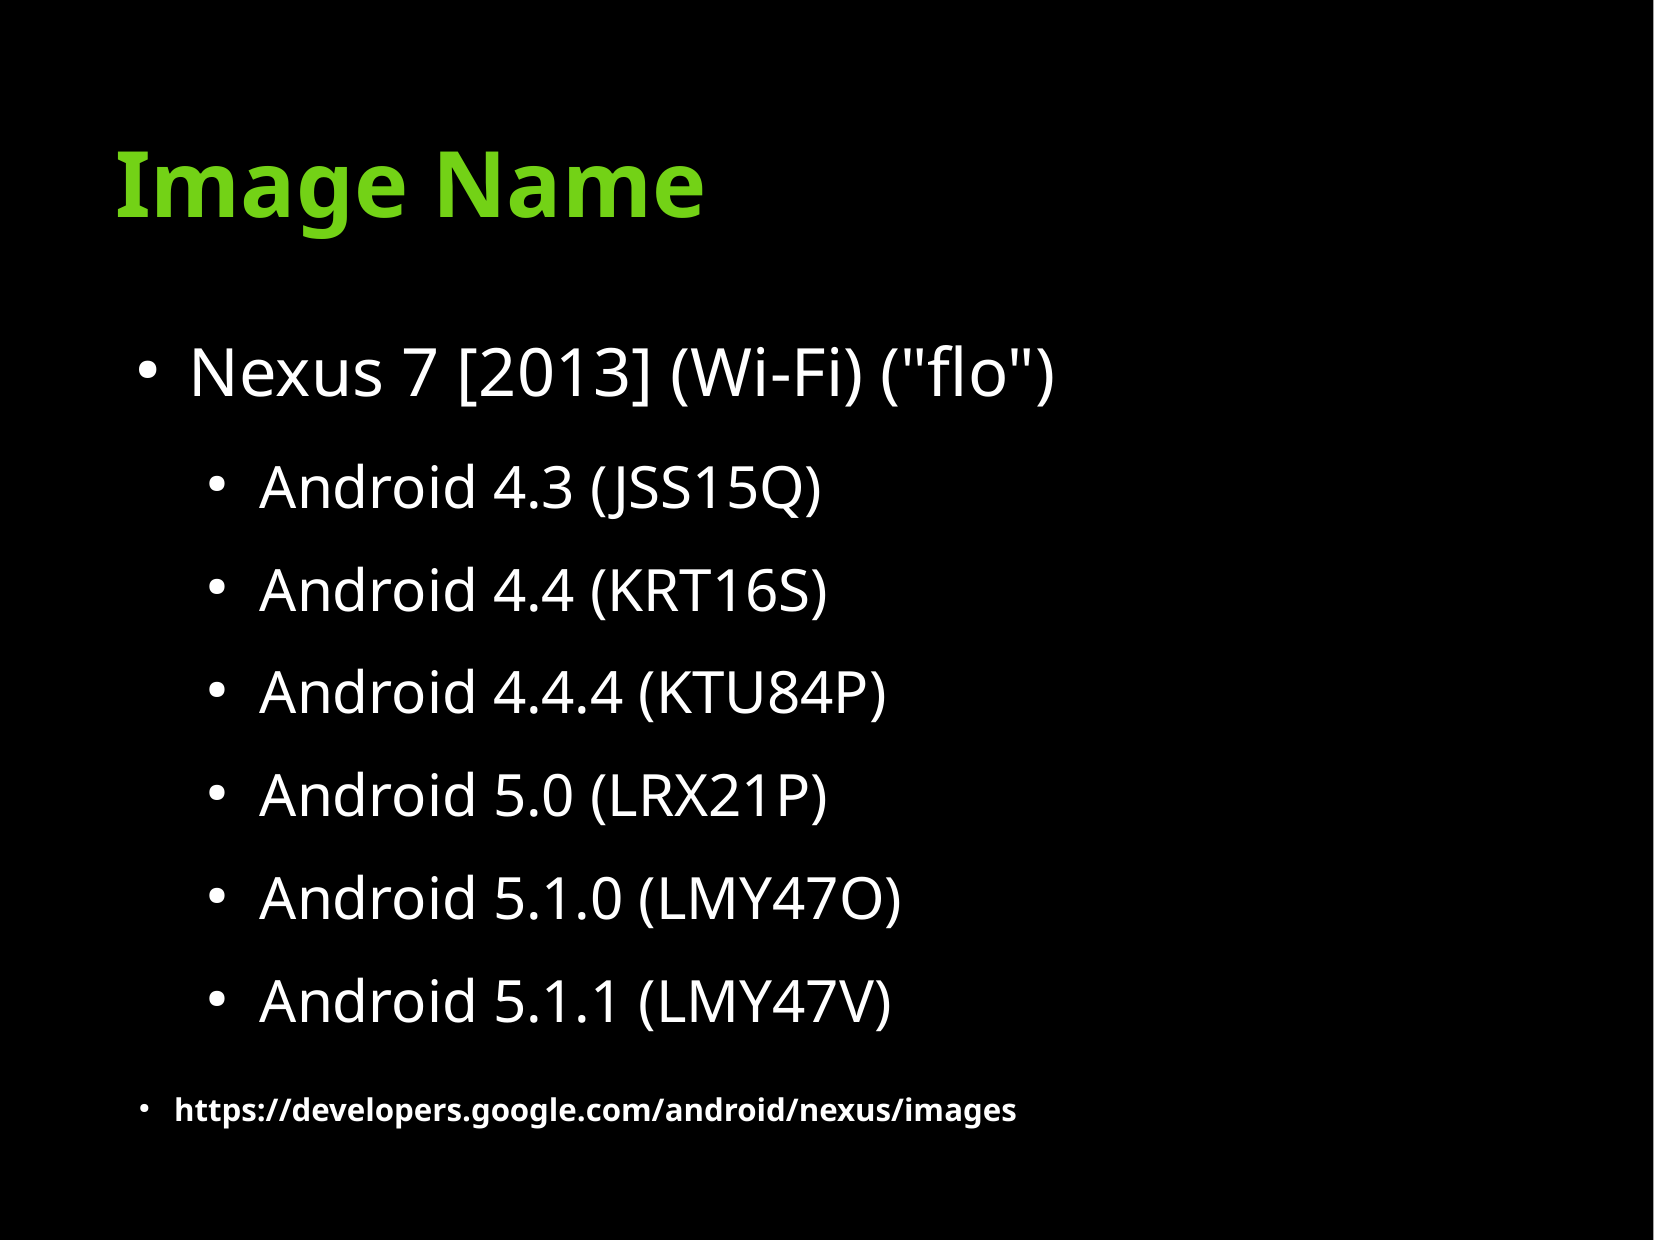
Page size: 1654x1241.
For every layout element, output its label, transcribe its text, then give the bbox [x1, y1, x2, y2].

list Nexus 7 [2013] (Wi-Fi) ("flo") Android 4.3 (JSS15Q) Android 4.4 (KRT16S) Android 4.4.4 (KTU84P) Android 5.0 (LRX21P) Android 5.1.0 (LMY47O) Android 5.1.1 (LMY47V) [118, 325, 1536, 1045]
title Image Name [115, 78, 1539, 287]
text_box https://developers.google.com/android/nexus/images [88, 1080, 1300, 1170]
